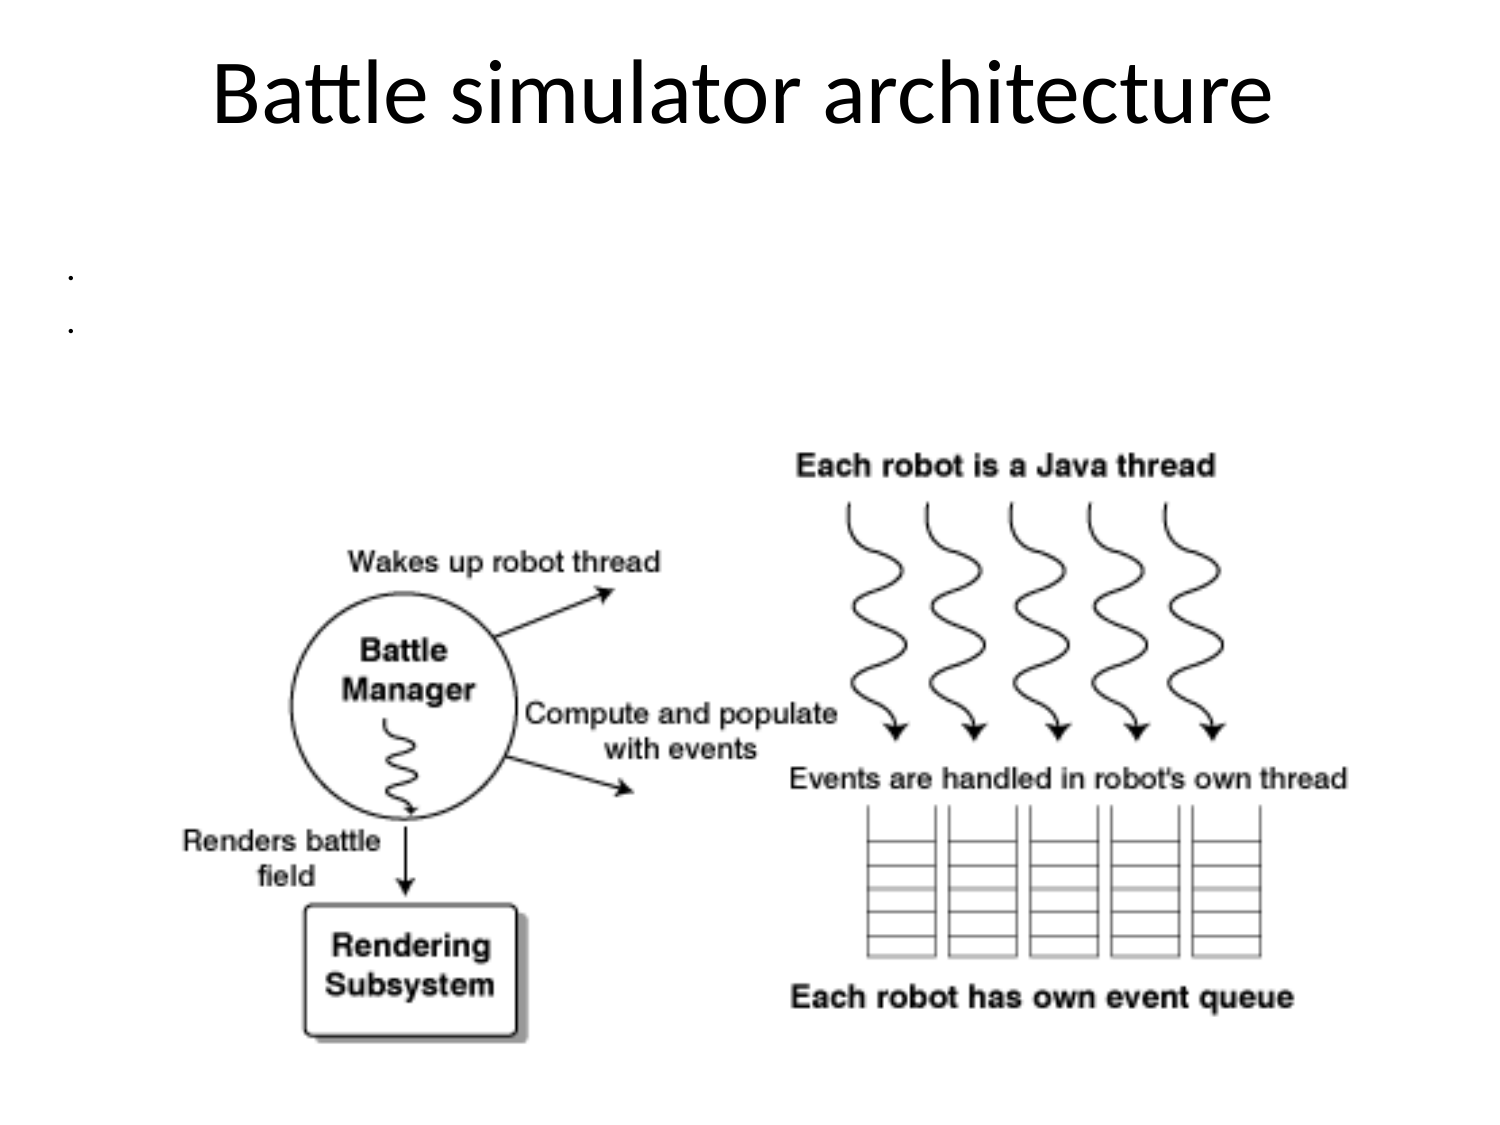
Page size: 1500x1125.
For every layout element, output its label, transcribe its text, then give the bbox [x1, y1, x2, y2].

title Battle simulator architecture [62, 16, 1425, 243]
text_box non-preemptive threading coupled with the rendering capabilities provided by the JDK GUI and 2D graphics libraries [53, 243, 1471, 433]
picture [159, 432, 1376, 1063]
